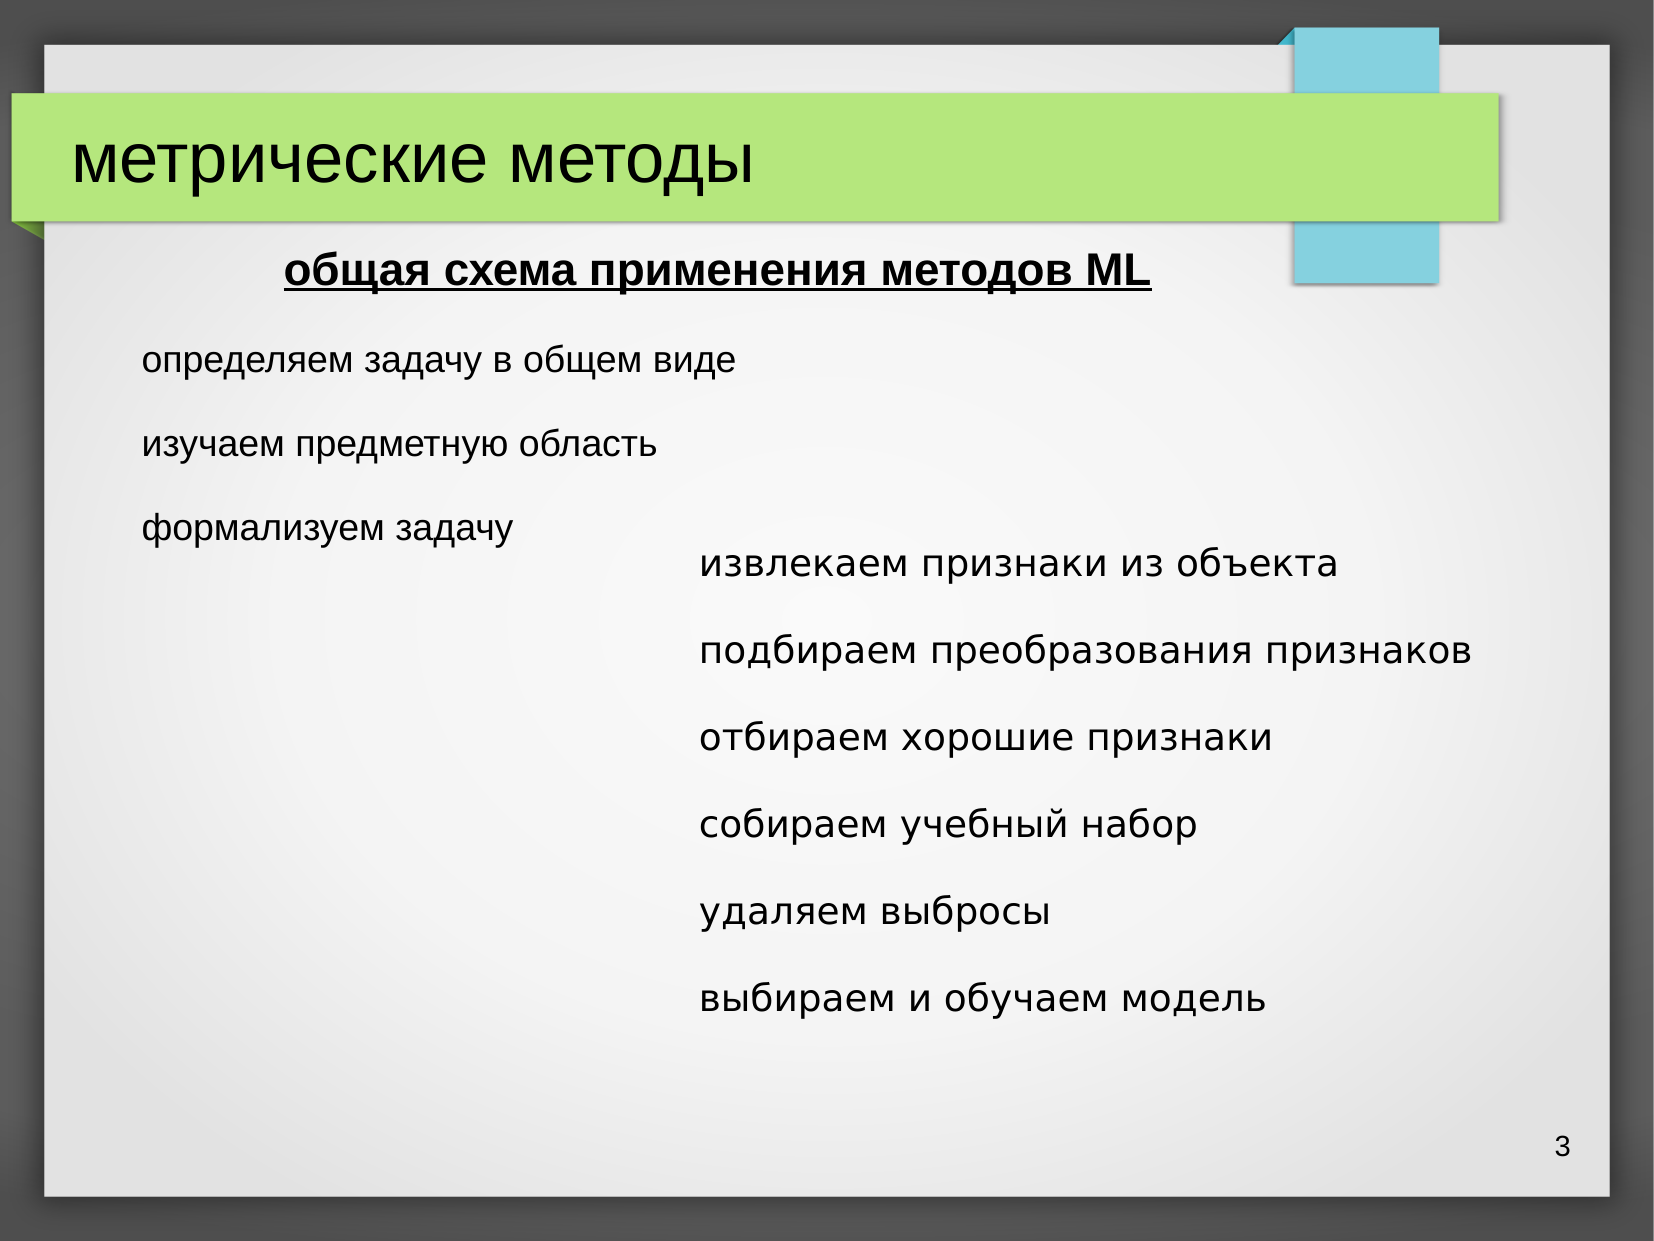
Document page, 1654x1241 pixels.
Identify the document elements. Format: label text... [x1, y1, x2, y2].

text_box общая схема применения методов ML [283, 232, 1300, 308]
text_box извлекаем признаки из объекта подбираем преобразования признаков отбираем хорошие признаки собираем учебный набор удаляем выбросы выбираем и обучаем модель [684, 533, 1489, 1028]
title метрические методы [71, 118, 1205, 199]
picture [0, 0, 1654, 1241]
text_box определяем задачу в общем виде изучаем предметную область формализуем задачу [141, 330, 756, 556]
